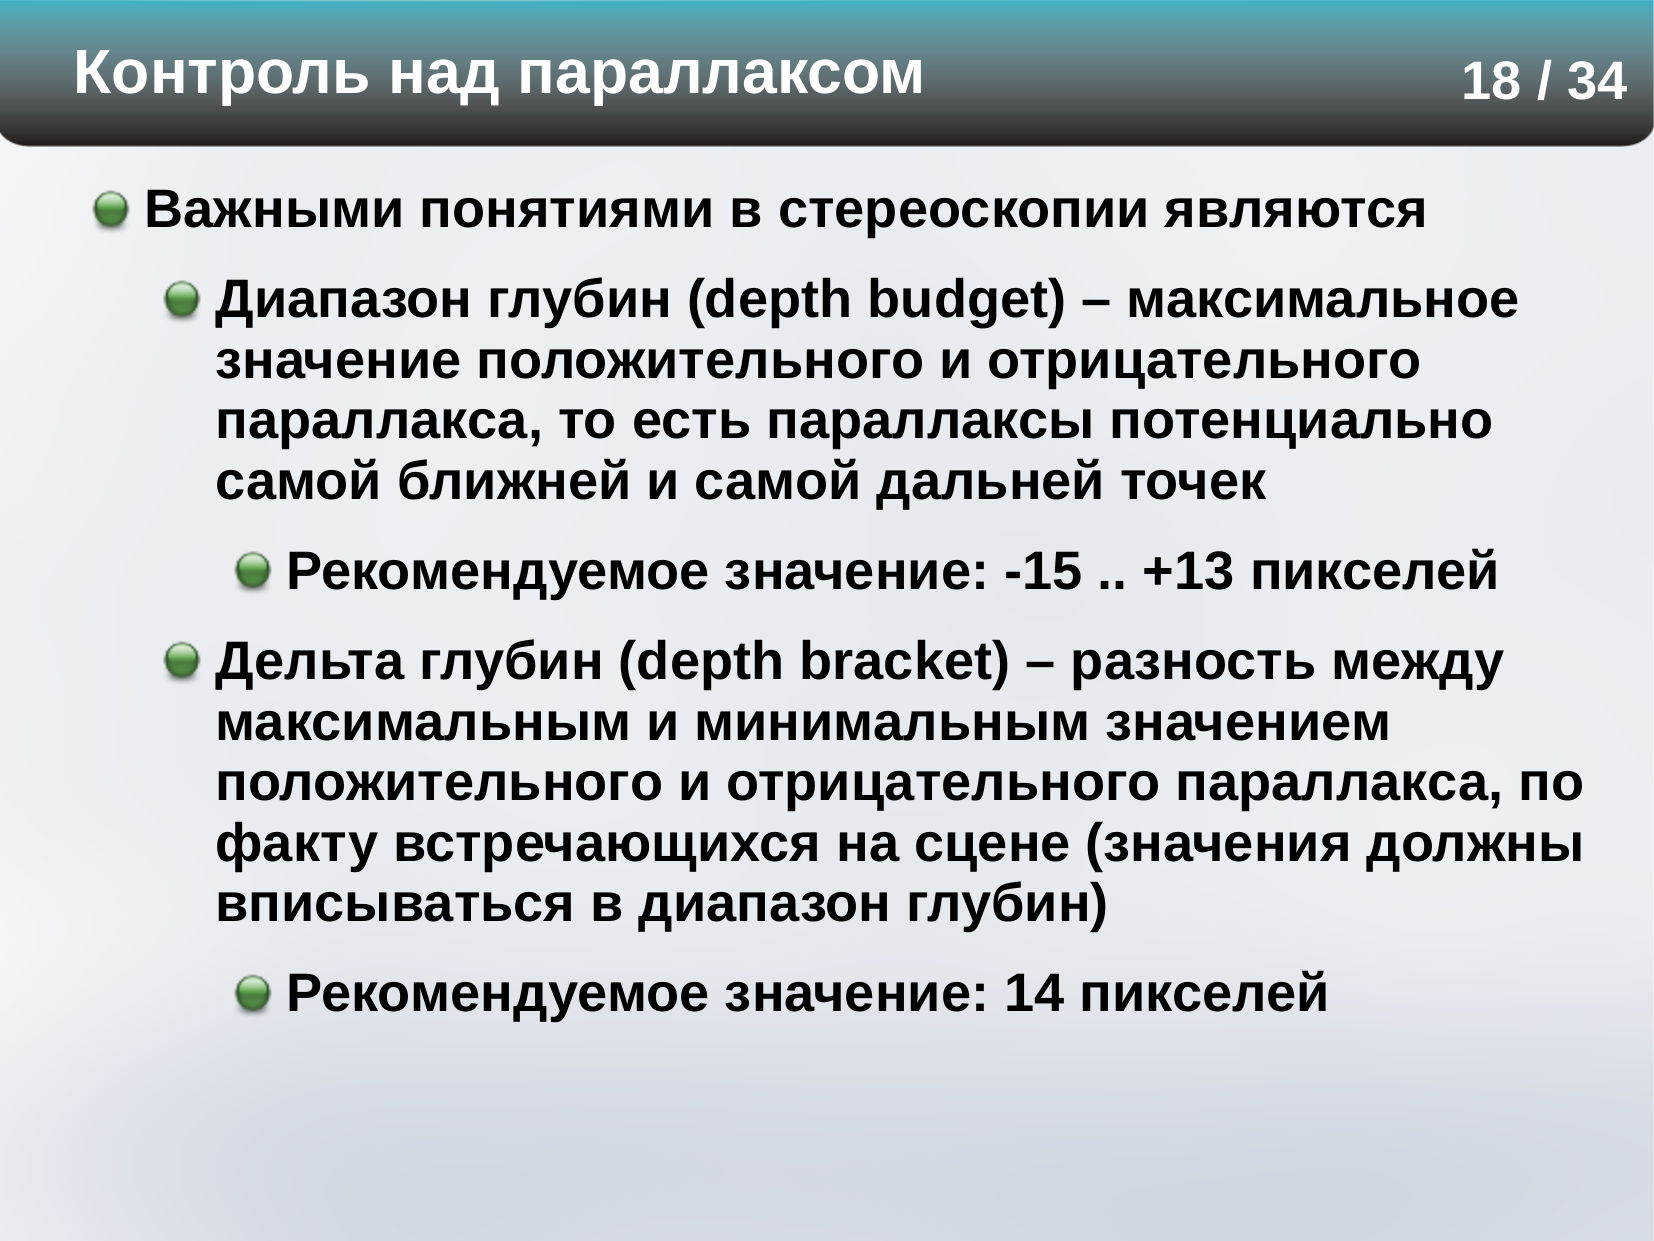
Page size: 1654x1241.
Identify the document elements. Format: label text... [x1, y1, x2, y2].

picture [0, 0, 1654, 1241]
text_box Контроль над параллаксом [59, 29, 1359, 115]
text_box <номер> / 34 [1446, 42, 1654, 171]
text_box Важными понятиями в стереоскопии являются Диапазон глубин (depth budget) – максимальное значение положительного и отрицательного параллакса, то есть параллаксы потенциально самой ближней и самой дальней точек Рекомендуемое значение: -15 .. +13 пикселей Дельта глубин (depth bracket) – разность между максимальным и минимальным значением положительного и отрицательного параллакса, по факту встречающихся на сцене (значения должны вписываться в диапазон глубин) Рекомендуемое значение: 14 пикселей [70, 171, 1654, 1031]
